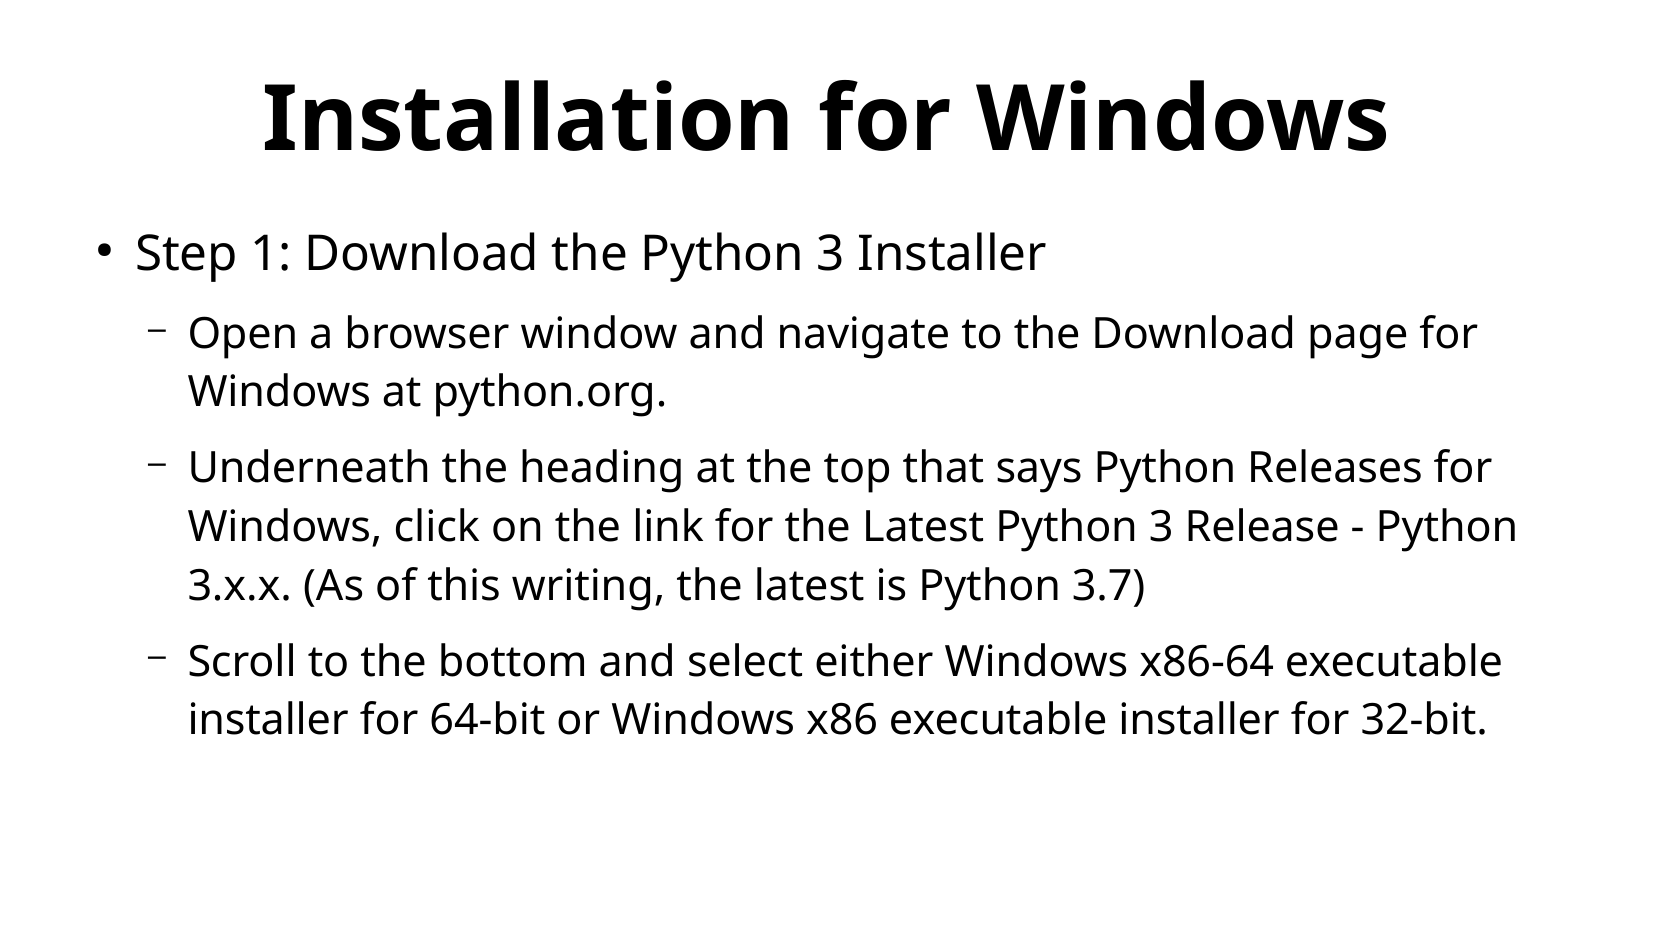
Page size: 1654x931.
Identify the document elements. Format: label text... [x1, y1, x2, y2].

list Step 1: Download the Python 3 Installer Open a browser window and navigate to the Download page for Windows at python.org. Underneath the heading at the top that says Python Releases for Windows, click on the link for the Latest Python 3 Release - Python 3.x.x. (As of this writing, the latest is Python 3.7) Scroll to the bottom and select either Windows x86-64 executable installer for 64-bit or Windows x86 executable installer for 32-bit. [82, 217, 1571, 758]
title Installation for Windows [82, 37, 1571, 193]
